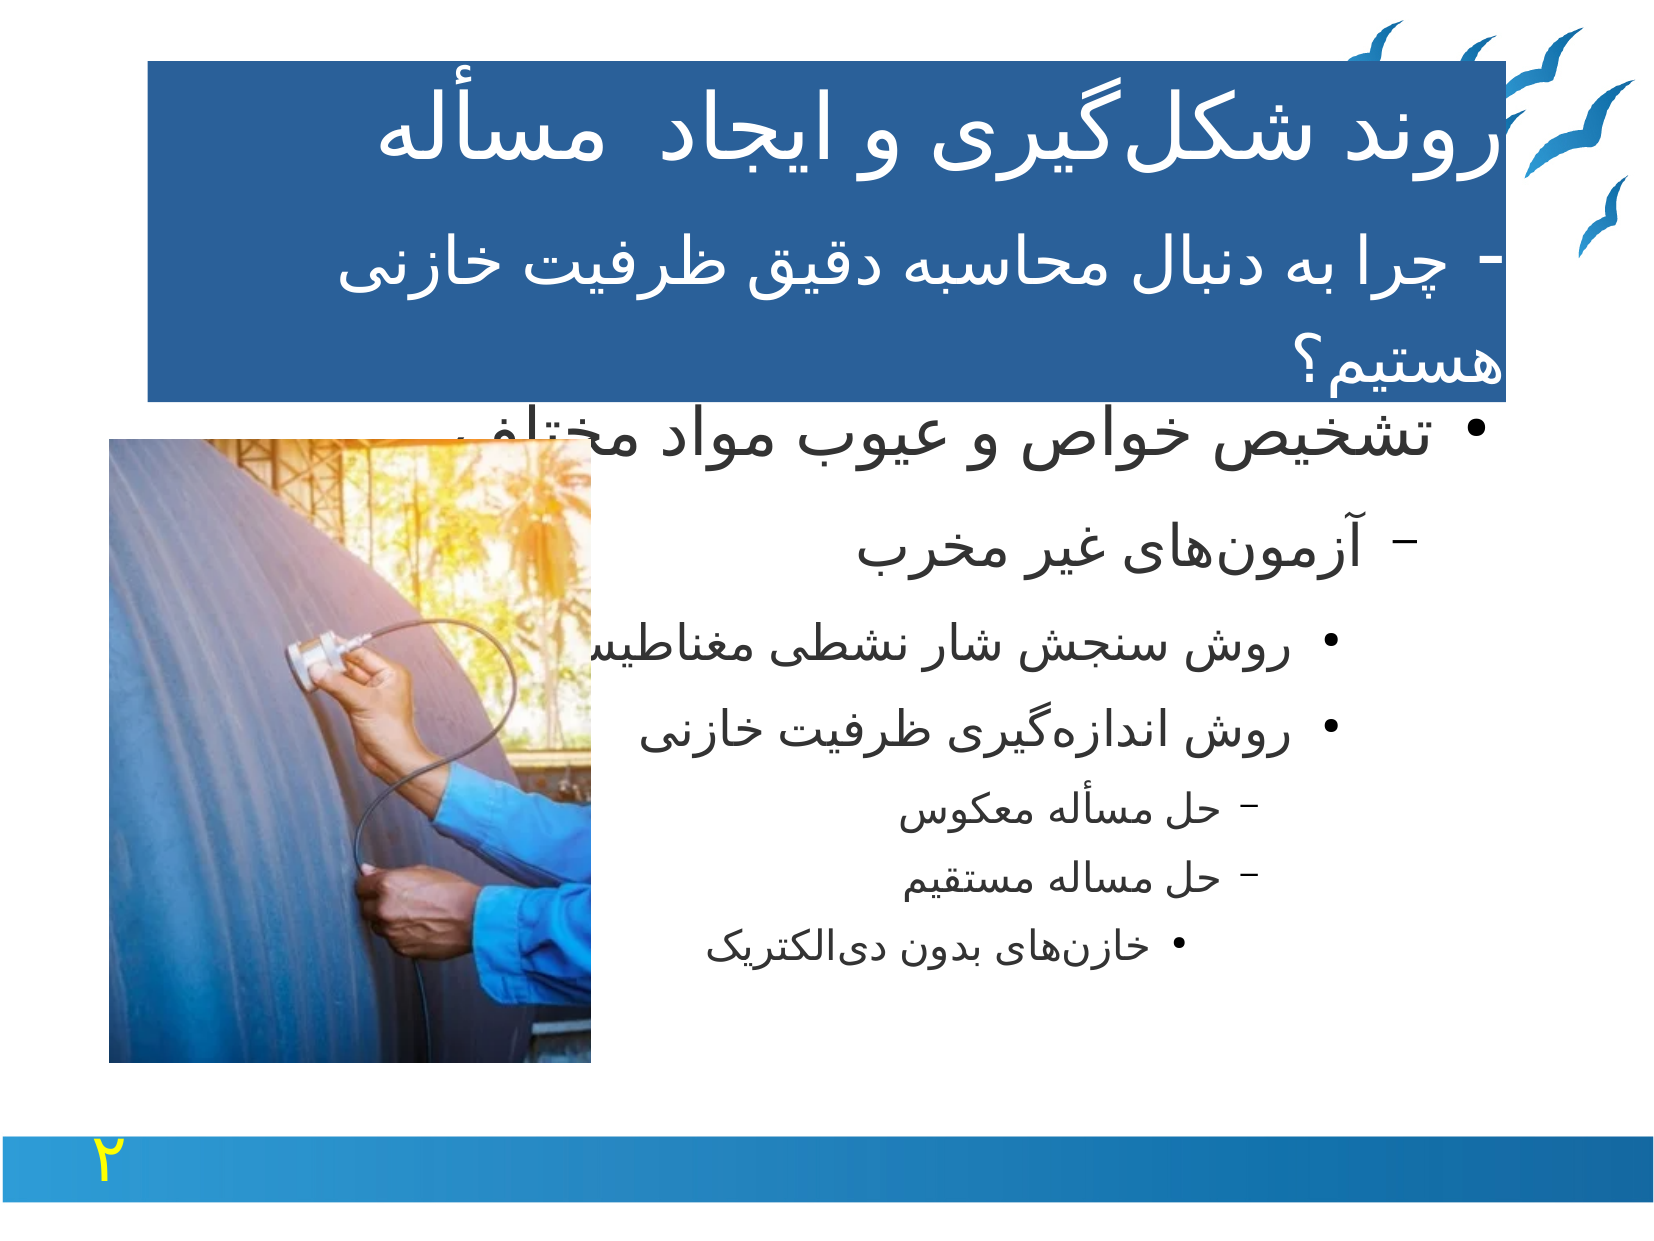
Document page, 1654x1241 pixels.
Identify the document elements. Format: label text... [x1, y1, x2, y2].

title روند شکل‌گیری و ایجاد مسأله - چرا به دنبال محاسبه دقیق ظرفیت خازنی هستیم؟ [147, 106, 1506, 357]
text_box ۲ [59, 1102, 148, 1241]
list تشخیص خواص و عیوب مواد مختلف آزمون‌های غیر مخرب روش سنجش شار نشطی مغناطیسی روش اندازه‌گیری ظرفیت خازنی حل مسأله معکوس حل مساله مستقیم خازن‌های بدون دی‌الکتریک [147, 383, 1506, 1168]
picture [0, 0, 1654, 1241]
